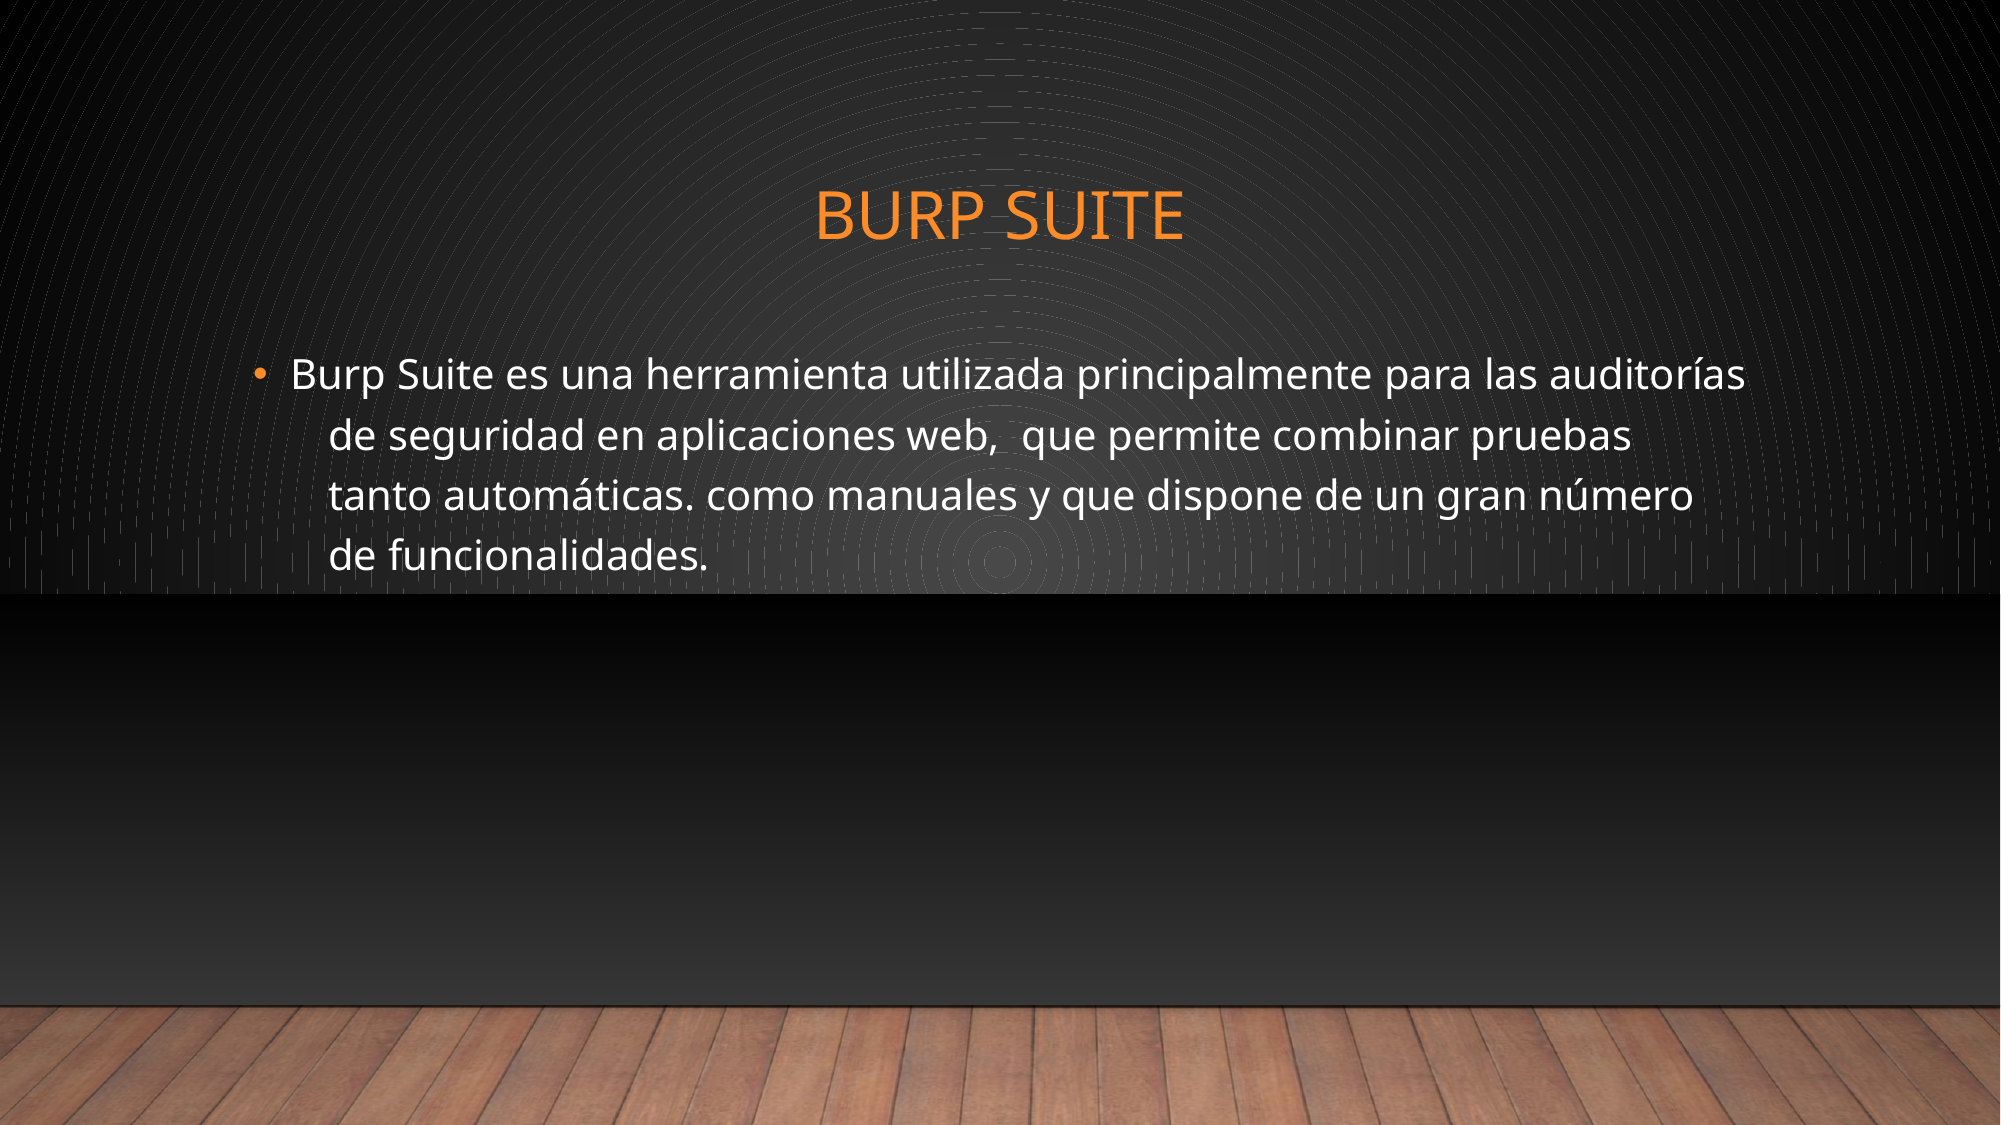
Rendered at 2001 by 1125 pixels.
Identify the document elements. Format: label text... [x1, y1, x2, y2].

list Burp Suite es una herramienta utilizada principalmente para las auditorías de seguridad en aplicaciones web, que permite combinar pruebas tanto automáticas. como manuales y que dispone de un gran número de funcionalidades. [238, 330, 1763, 897]
title Burp Suite [238, 131, 1763, 305]
